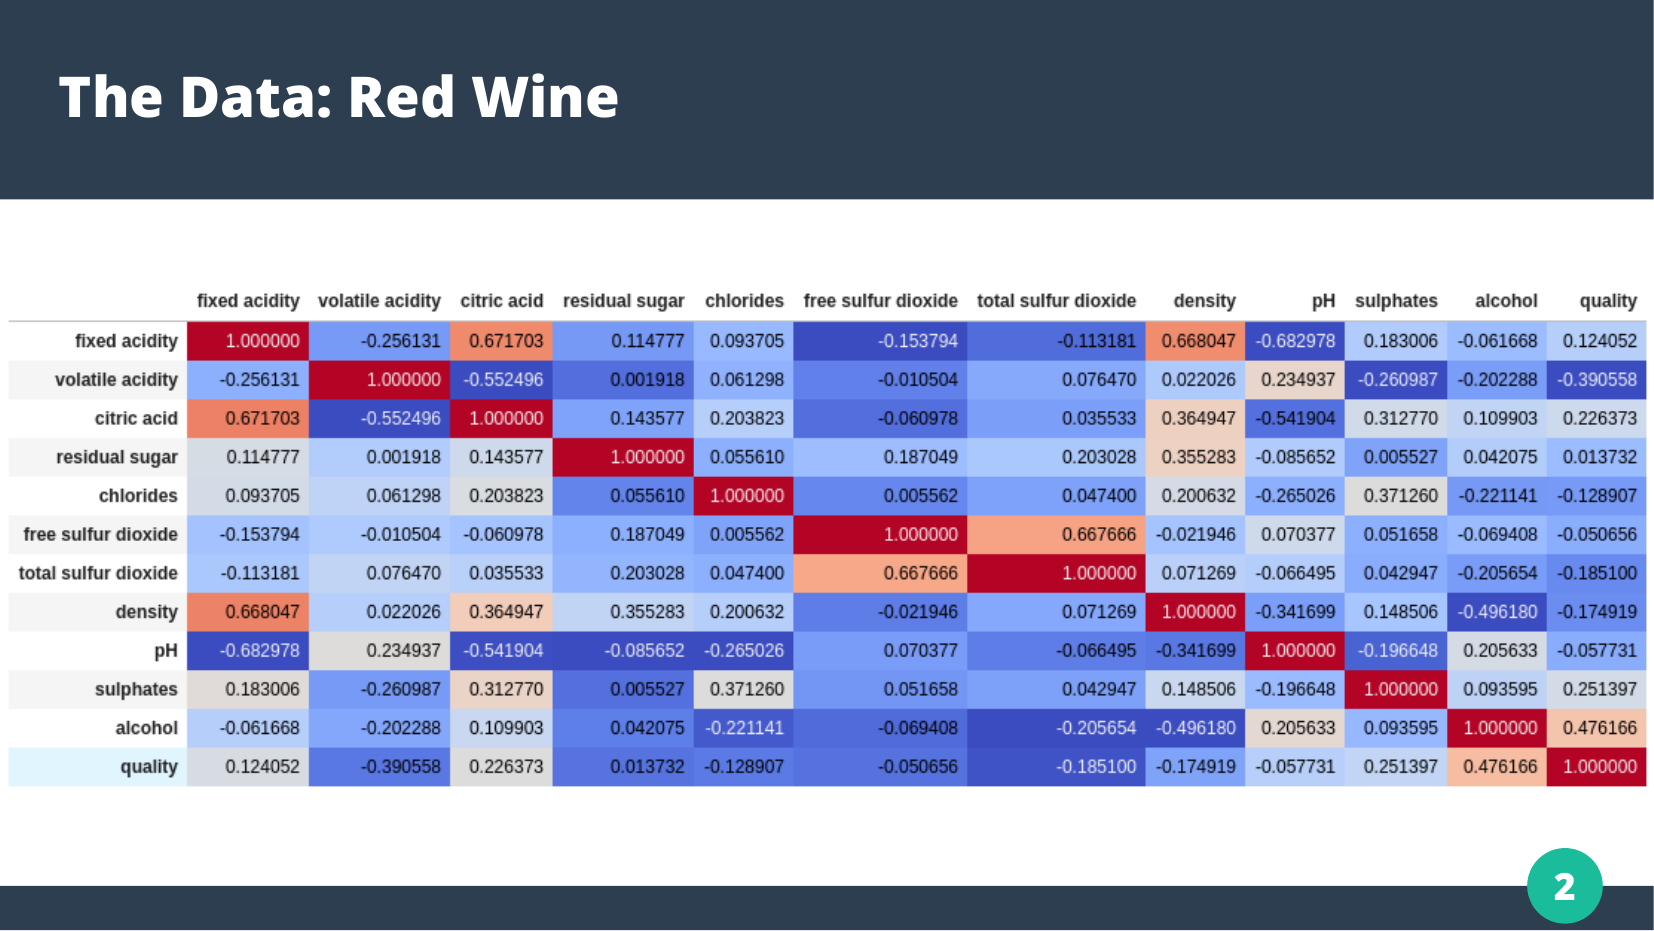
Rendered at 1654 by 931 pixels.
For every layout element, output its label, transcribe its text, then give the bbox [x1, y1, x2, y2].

title The Data: Red Wine [59, 37, 1595, 156]
picture [3, 282, 1654, 794]
